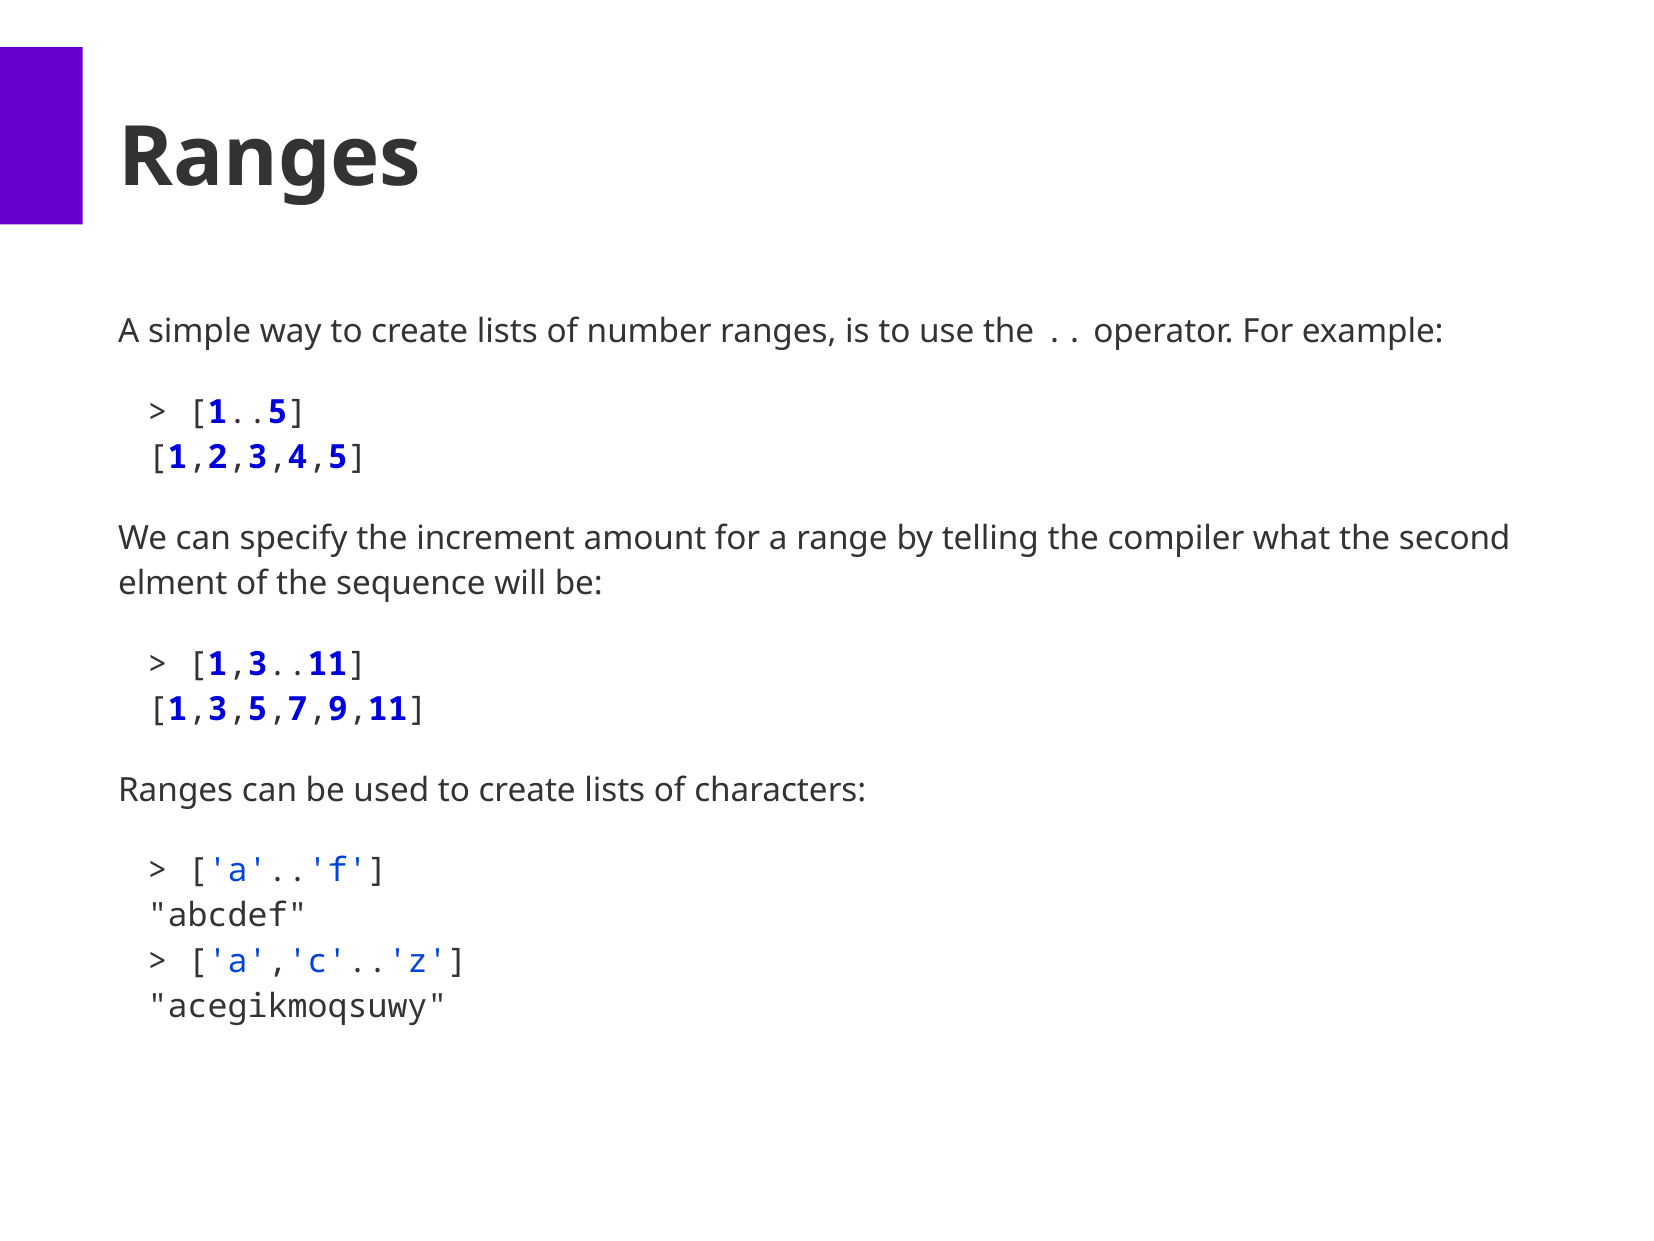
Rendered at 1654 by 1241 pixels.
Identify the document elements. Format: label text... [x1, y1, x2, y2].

title Ranges [118, 49, 1571, 257]
list A simple way to create lists of number ranges, is to use the .. operator. For example: > [1..5] [1,2,3,4,5] We can specify the increment amount for a range by telling the compiler what the second elment of the sequence will be: > [1,3..11] [1,3,5,7,9,11] Ranges can be used to create lists of characters: > ['a'..'f'] "abcdef" > ['a','c'..'z'] "acegikmoqsuwy" [118, 307, 1536, 1074]
